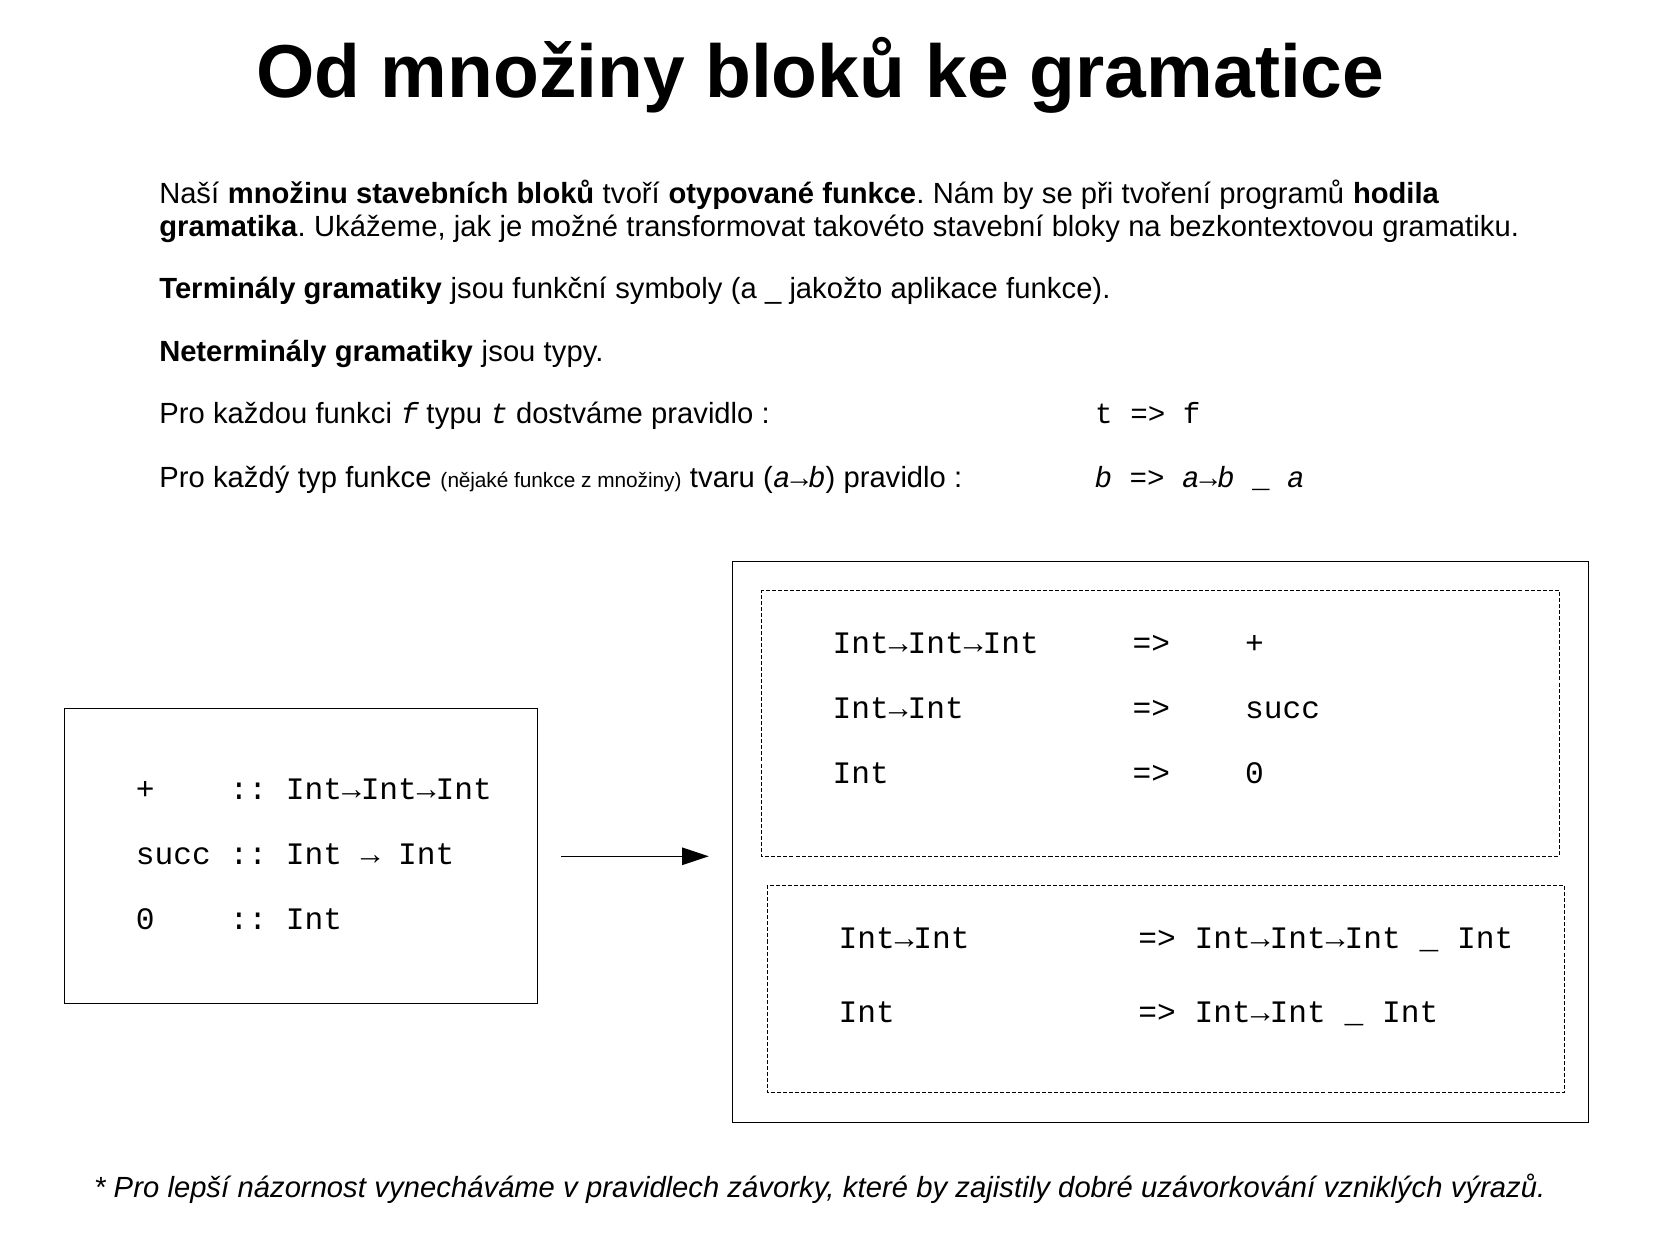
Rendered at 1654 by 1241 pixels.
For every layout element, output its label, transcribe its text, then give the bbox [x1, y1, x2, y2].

text_box * Pro lepší názornost vynecháváme v pravidlech závorky, které by zajistily dobré uzávorkování vzniklých výrazů. [79, 1163, 1565, 1211]
list Naší množinu stavebních bloků tvoří otypované funkce. Nám by se při tvoření programů hodila gramatika. Ukážeme, jak je možné transformovat takovéto stavební bloky na bezkontextovou gramatiku. Terminály gramatiky jsou funkční symboly (a _ jakožto aplikace funkce). Neterminály gramatiky jsou typy. Pro každou funkci f typu t dostváme pravidlo : t => f Pro každý typ funkce (nějaké funkce z množiny) tvaru (a→b) pravidlo : b => a→b _ a [88, 177, 1565, 532]
list Int→Int→Int => + Int→Int => succ Int => 0 [761, 590, 1560, 857]
list + :: Int→Int→Int succ :: Int → Int 0 :: Int [64, 708, 538, 1004]
title Od množiny bloků ke gramatice [76, 29, 1565, 114]
list Int→Int => Int→Int→Int _ Int Int => Int→Int _ Int [767, 885, 1565, 1093]
